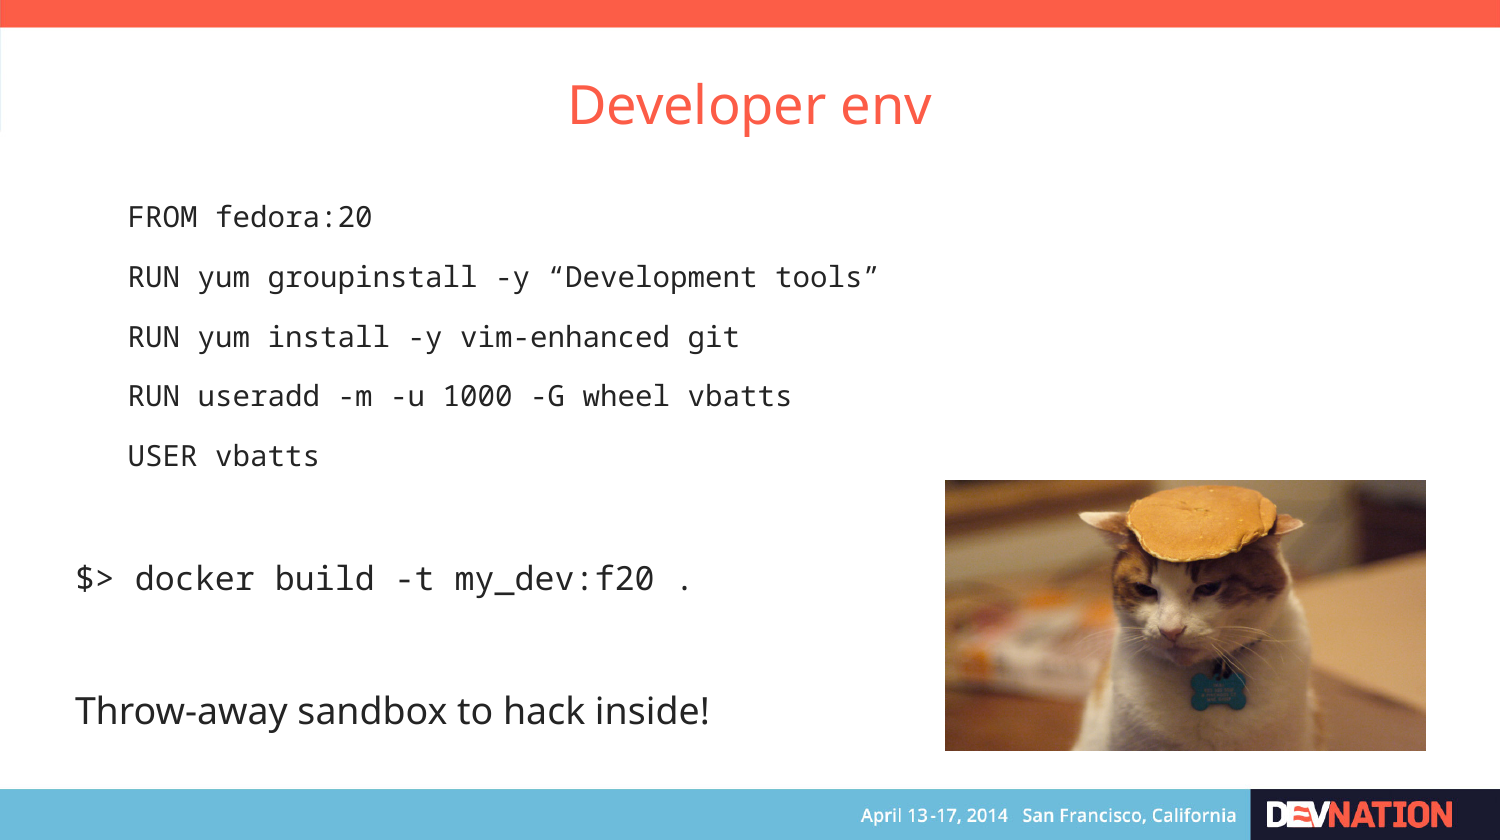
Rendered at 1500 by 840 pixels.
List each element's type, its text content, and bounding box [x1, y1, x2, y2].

picture [0, 0, 1500, 840]
list FROM fedora:20 RUN yum groupinstall -y “Development tools” RUN yum install -y vim-enhanced git RUN useradd -m -u 1000 -G wheel vbatts USER vbatts $> docker build -t my_dev:f20 . Throw-away sandbox to hack inside! [74, 196, 1425, 751]
title Developer env [74, 33, 1425, 174]
